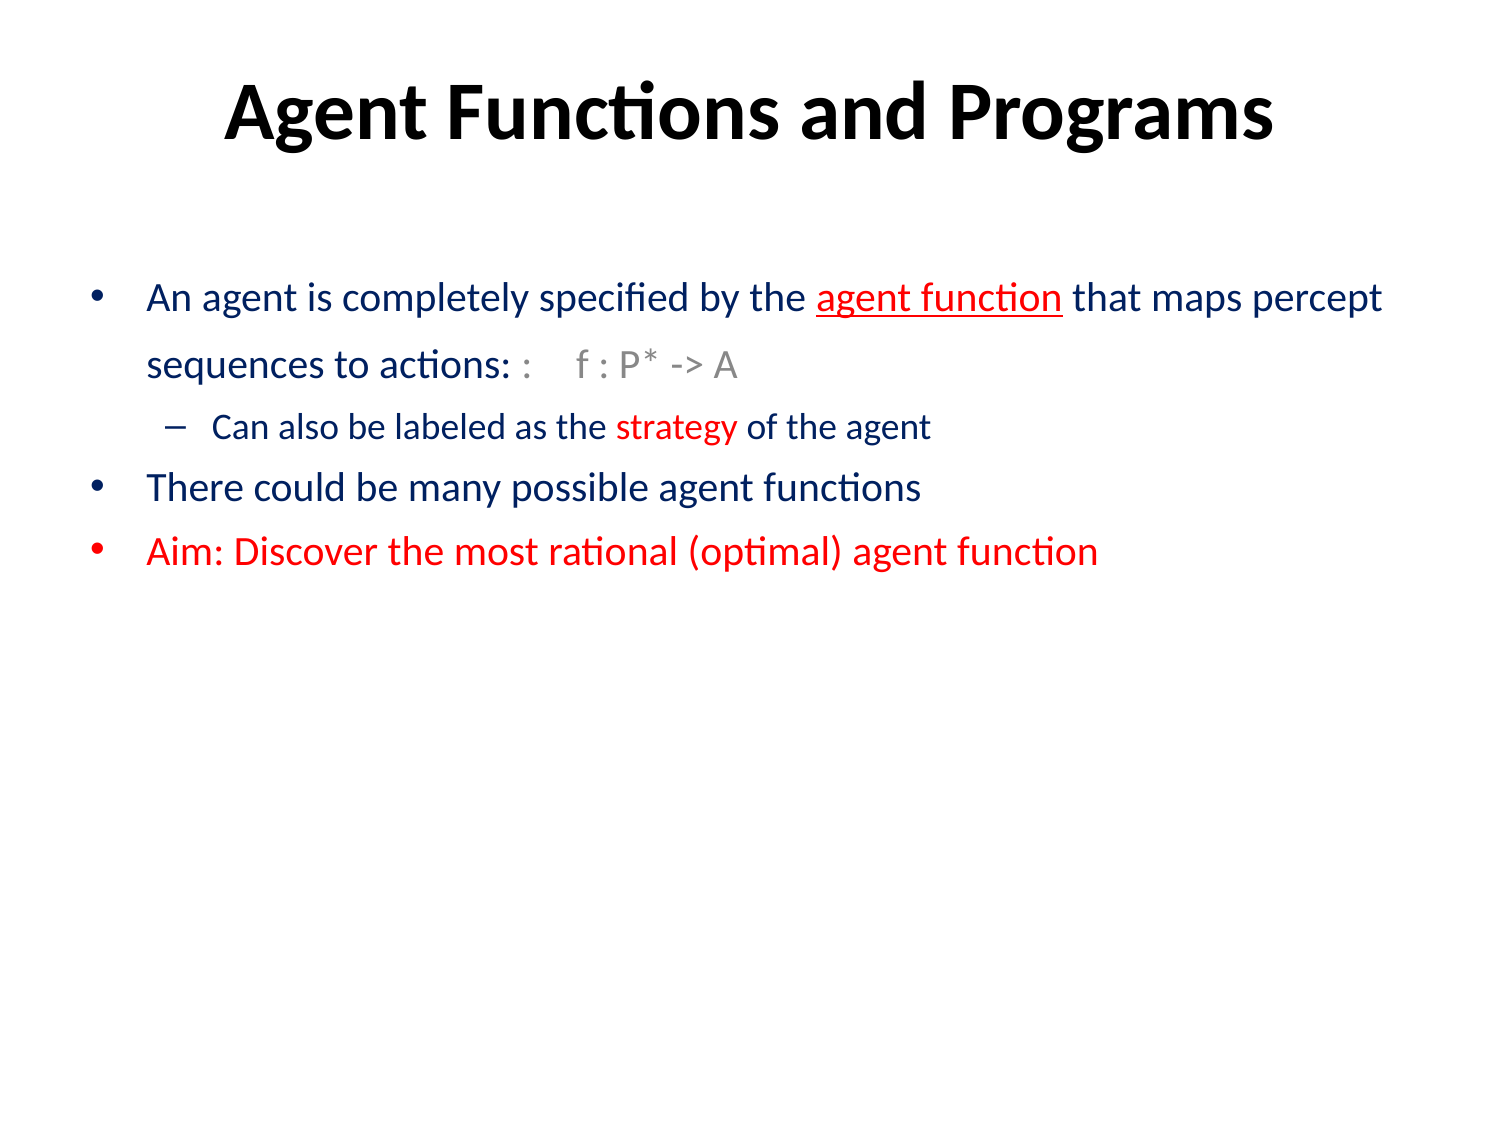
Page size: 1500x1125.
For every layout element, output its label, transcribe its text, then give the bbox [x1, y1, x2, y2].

title Agent Functions and Programs [12, 12, 1488, 200]
list An agent is completely specified by the agent function that maps percept sequences to actions: : f : P* -> A Can also be labeled as the strategy of the agent There could be many possible agent functions Aim: Discover the most rational (optimal) agent function [75, 262, 1425, 1013]
